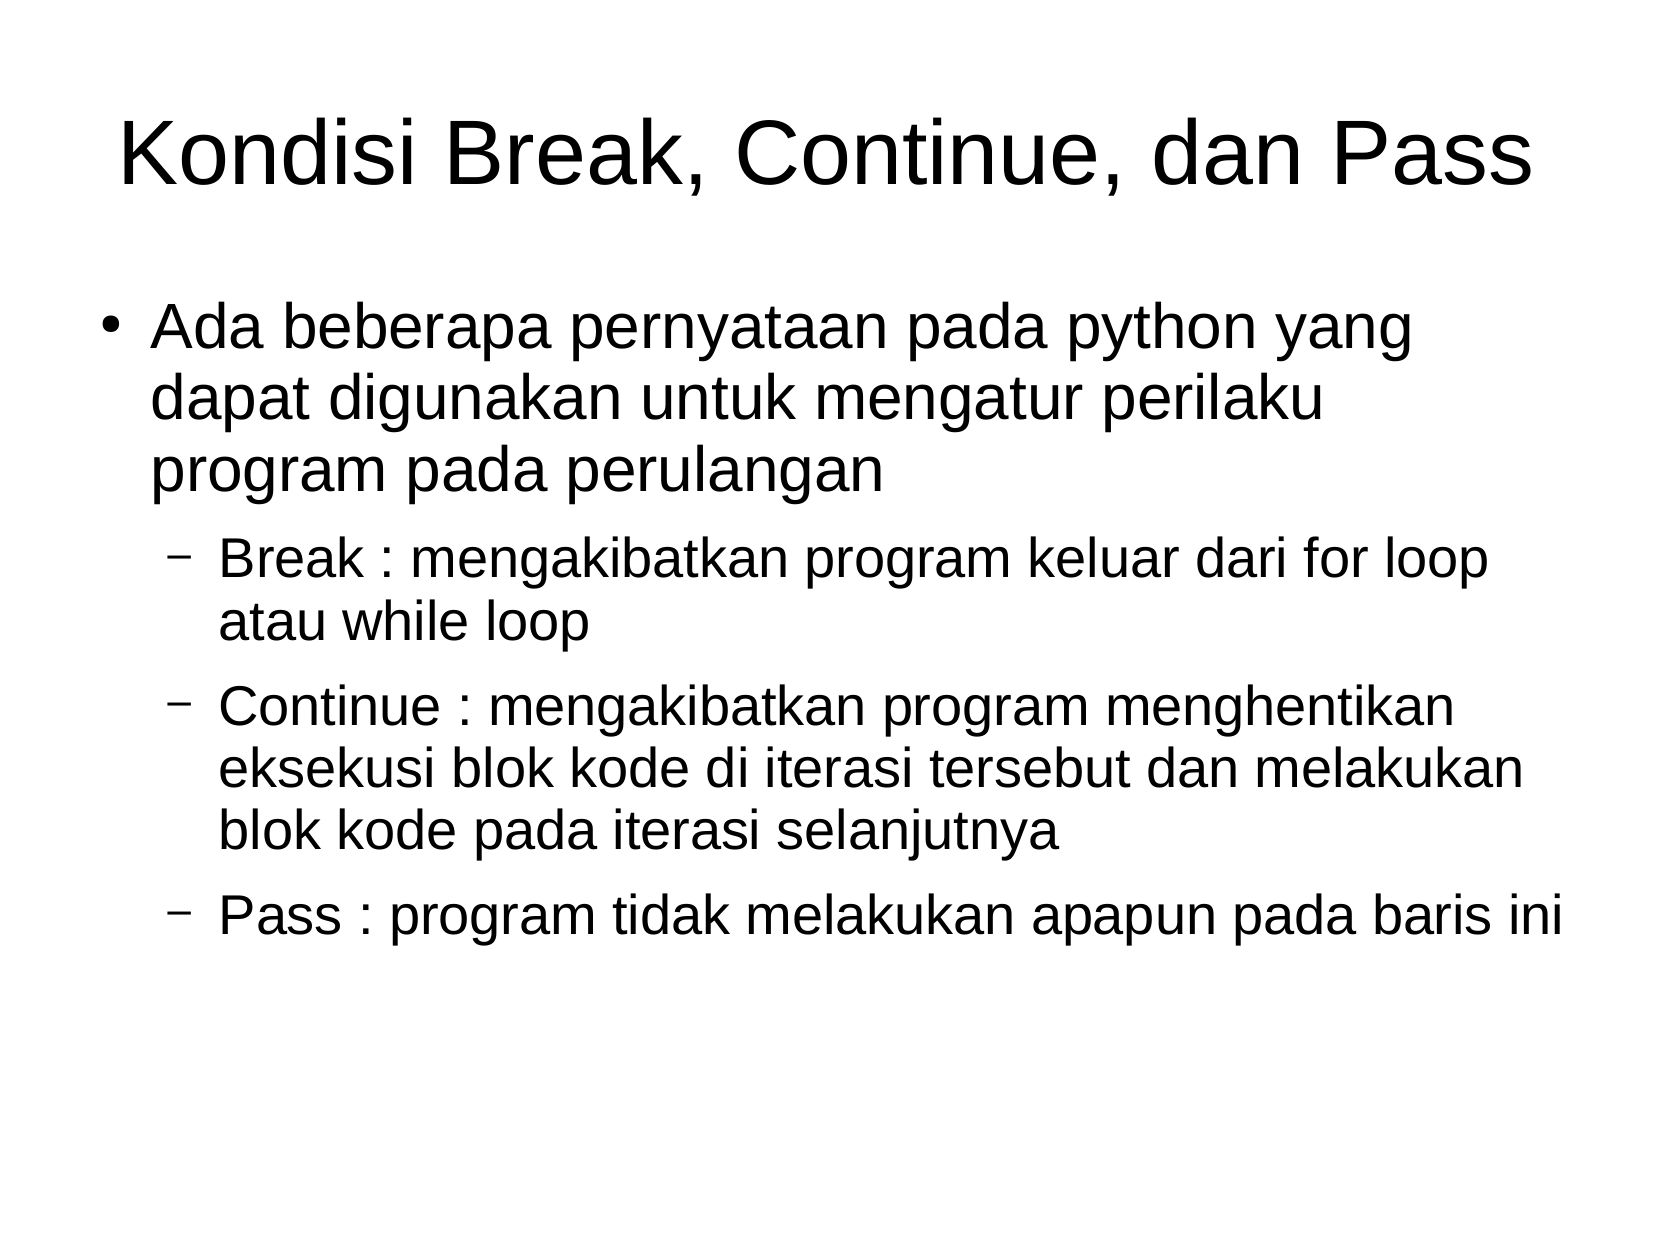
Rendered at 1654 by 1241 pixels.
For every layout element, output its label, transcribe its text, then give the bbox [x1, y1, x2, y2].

list Ada beberapa pernyataan pada python yang dapat digunakan untuk mengatur perilaku program pada perulangan Break : mengakibatkan program keluar dari for loop atau while loop Continue : mengakibatkan program menghentikan eksekusi blok kode di iterasi tersebut dan melakukan blok kode pada iterasi selanjutnya Pass : program tidak melakukan apapun pada baris ini [82, 290, 1571, 1010]
title Kondisi Break, Continue, dan Pass [82, 49, 1571, 257]
